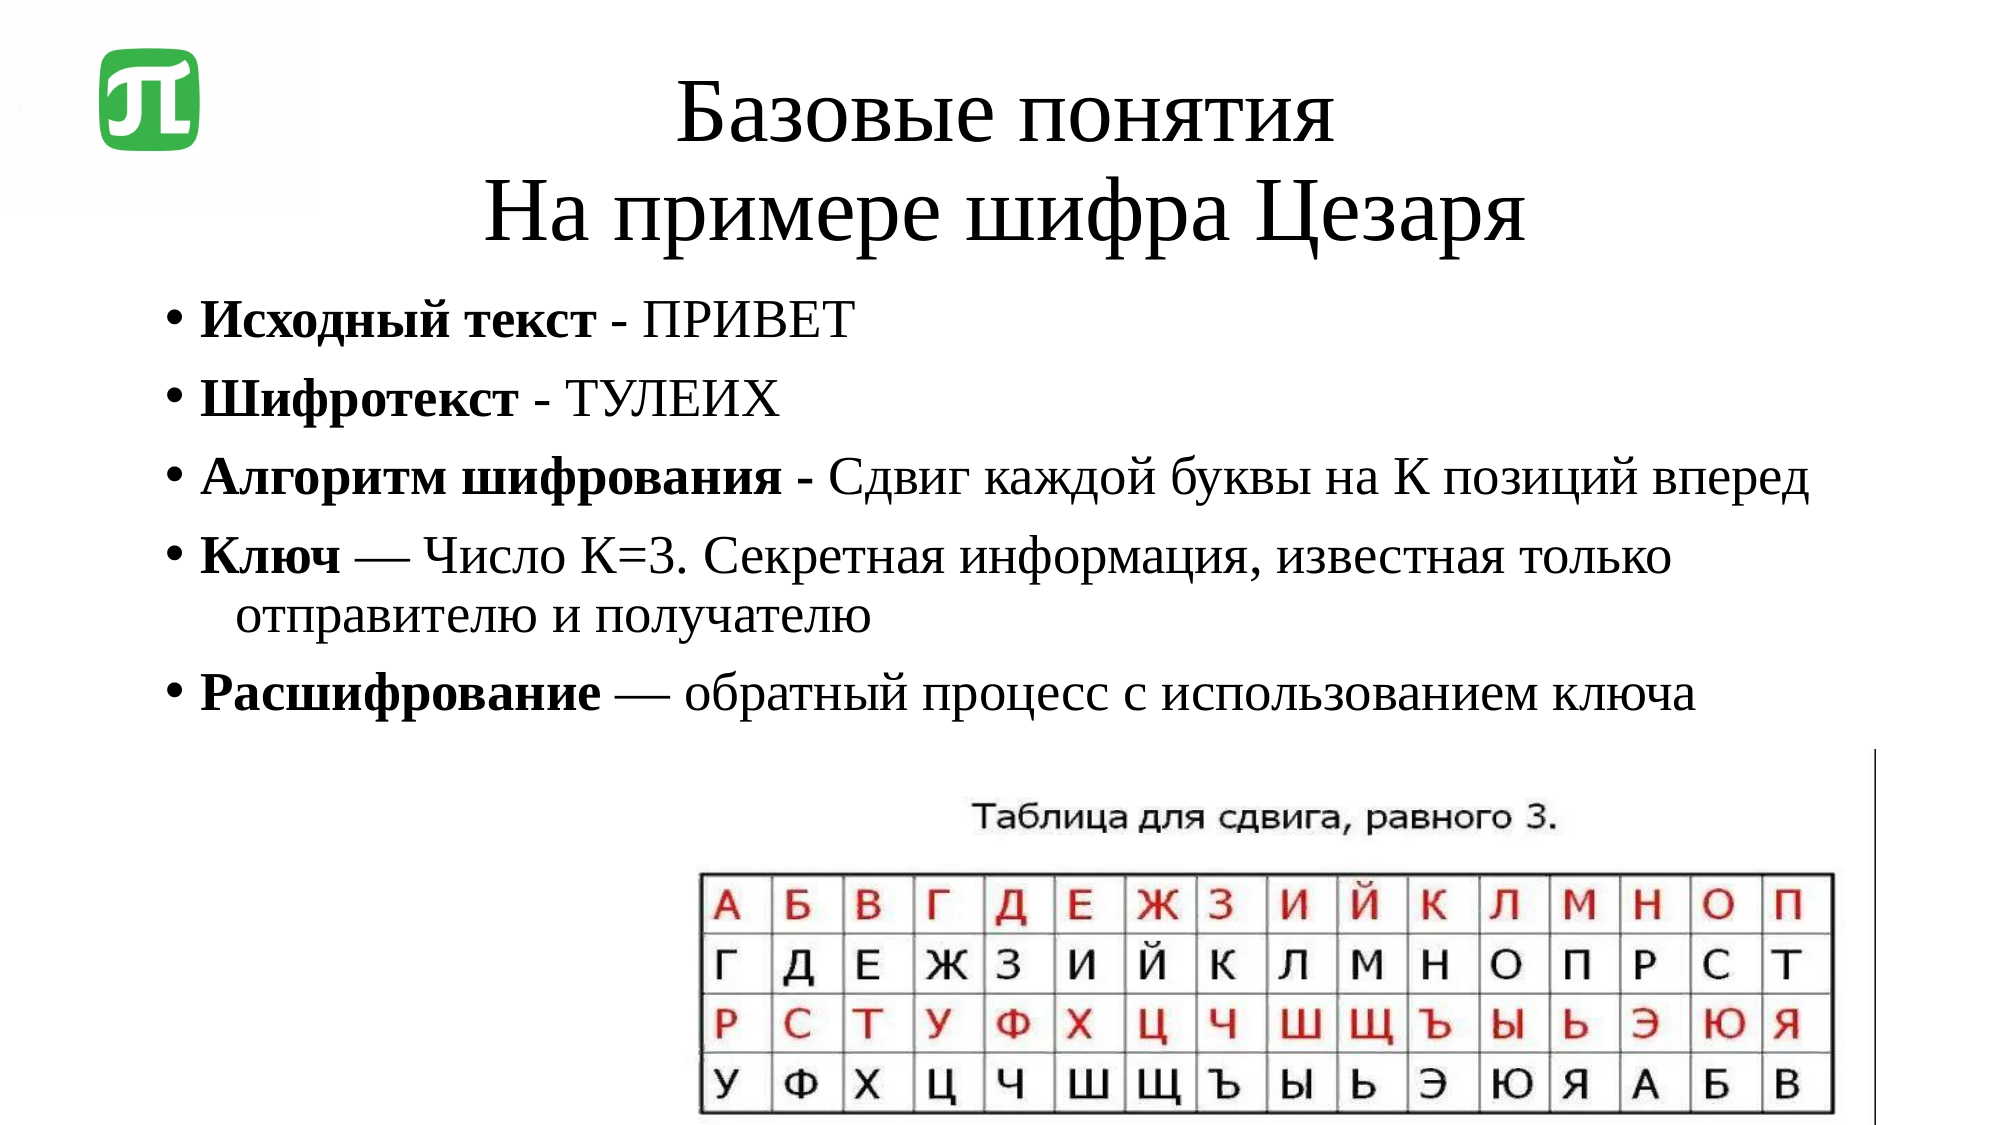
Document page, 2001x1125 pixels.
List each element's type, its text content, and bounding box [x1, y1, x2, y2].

picture [0, 0, 315, 211]
picture [675, 749, 1876, 1125]
title Базовые понятия На примере шифра Цезаря [150, 40, 1863, 283]
list Исходный текст - ПРИВЕТ Шифротекст - ТУЛЕИХ Алгоритм шифрования - Сдвиг каждой буквы на К позиций вперед Ключ — Число К=3. Секретная информация, известная только отправителю и получателю Расшифрование — обратный процесс с использованием ключа [150, 282, 1838, 751]
